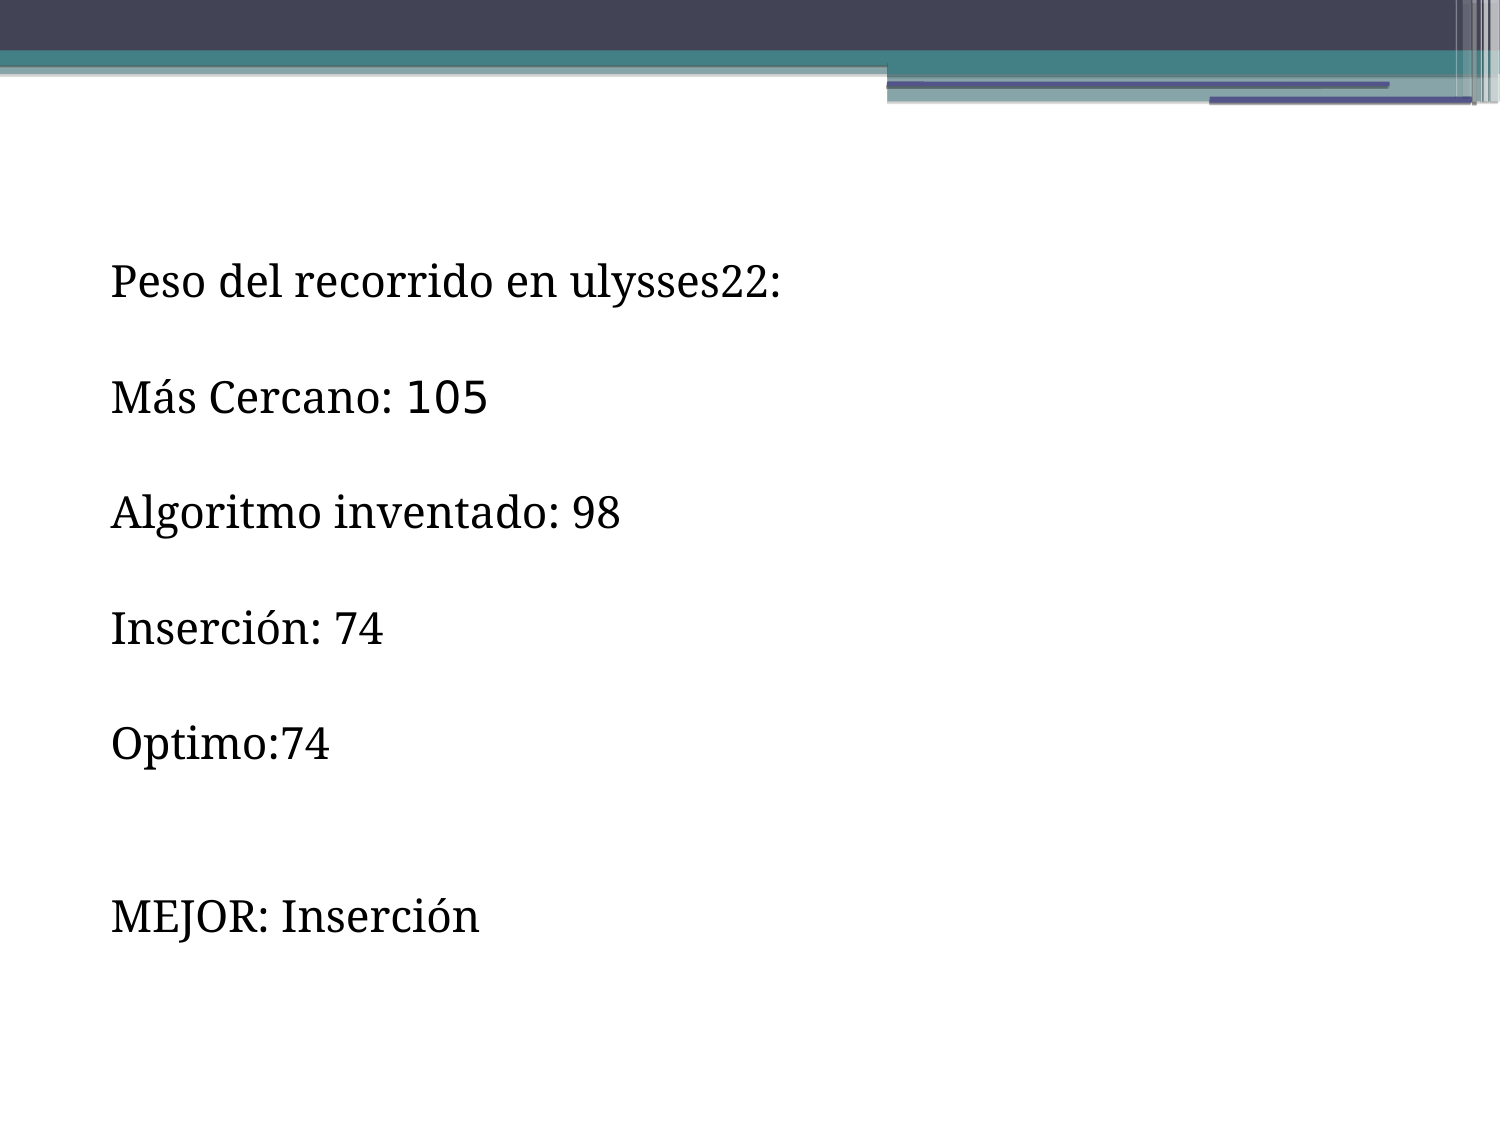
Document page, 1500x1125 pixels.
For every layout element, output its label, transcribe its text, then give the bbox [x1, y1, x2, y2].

list Peso del recorrido en ulysses22: Más Cercano: 105 Algoritmo inventado: 98 Inserción: 74 Optimo:74 MEJOR: Inserción [82, 246, 1432, 956]
